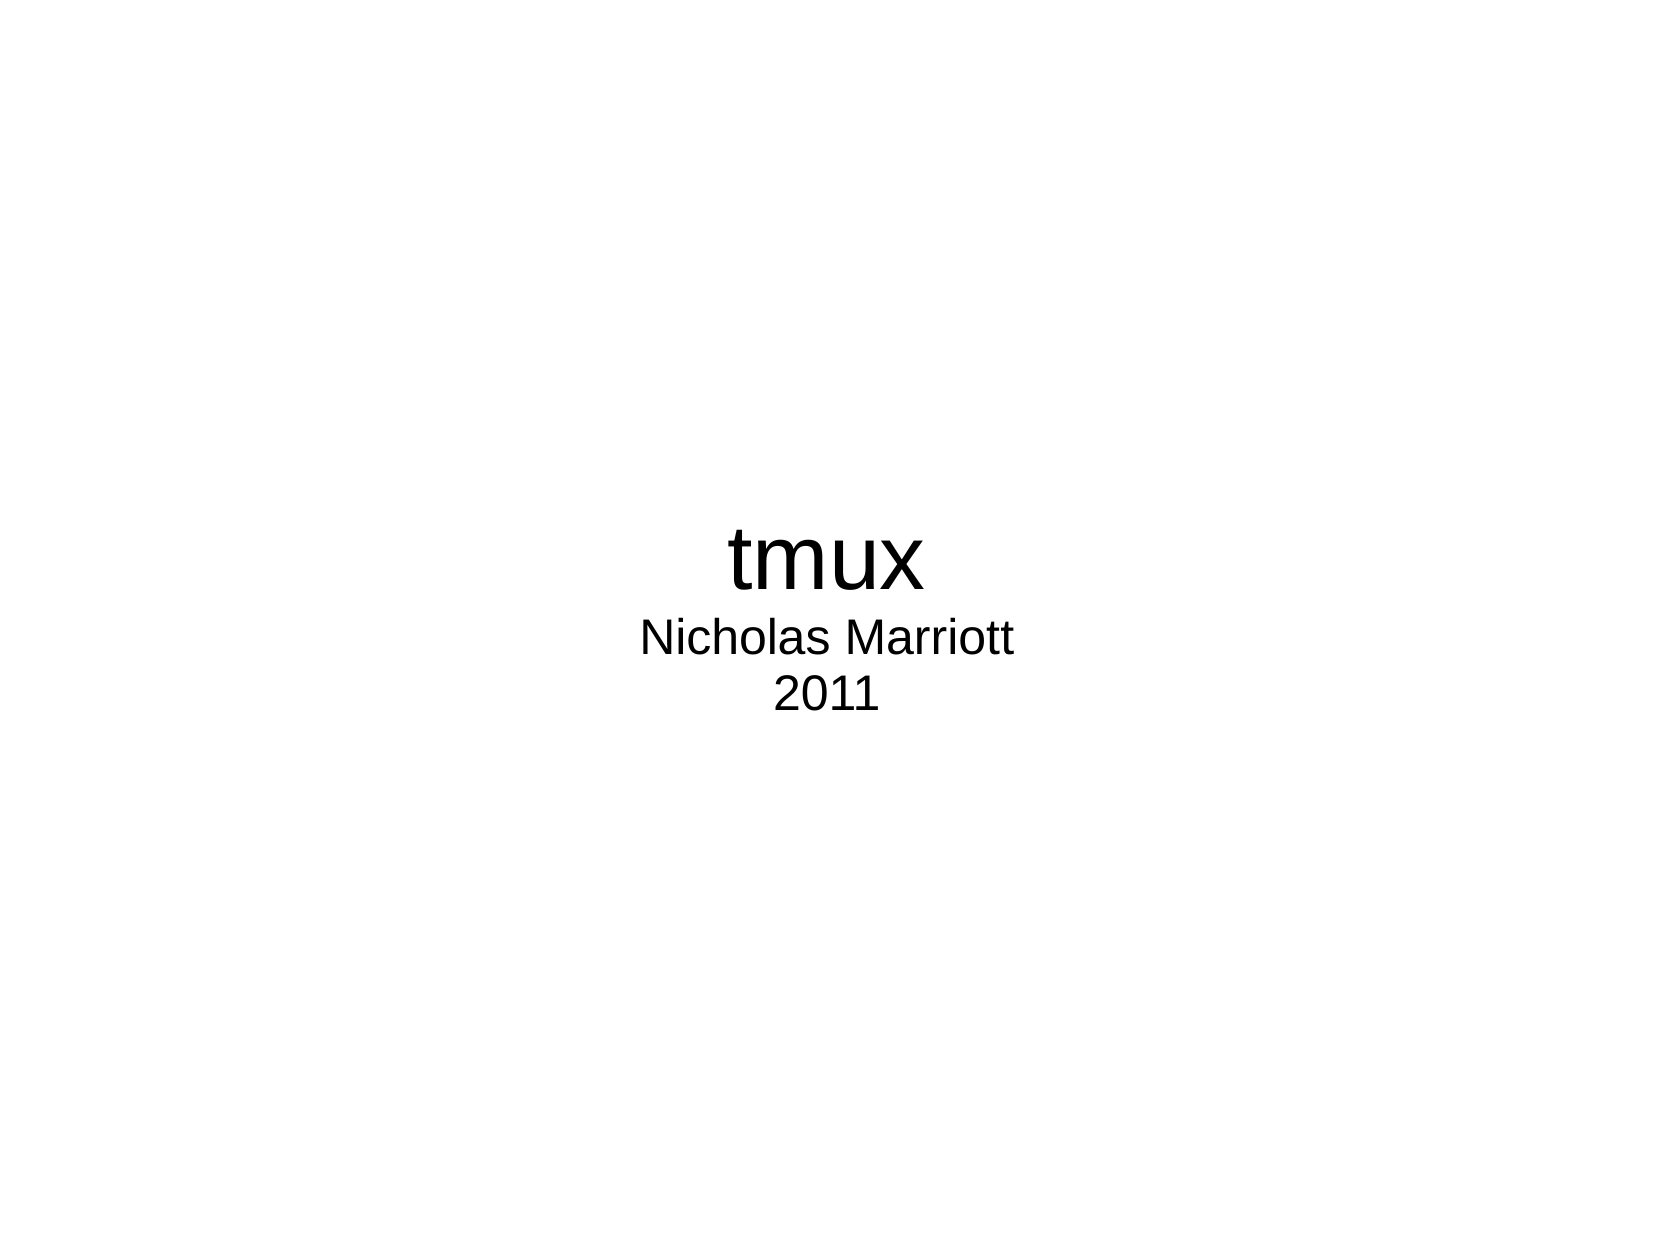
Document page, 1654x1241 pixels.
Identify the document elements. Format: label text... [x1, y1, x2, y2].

subtitle tmux Nicholas Marriott 2011 [82, 118, 1571, 1109]
